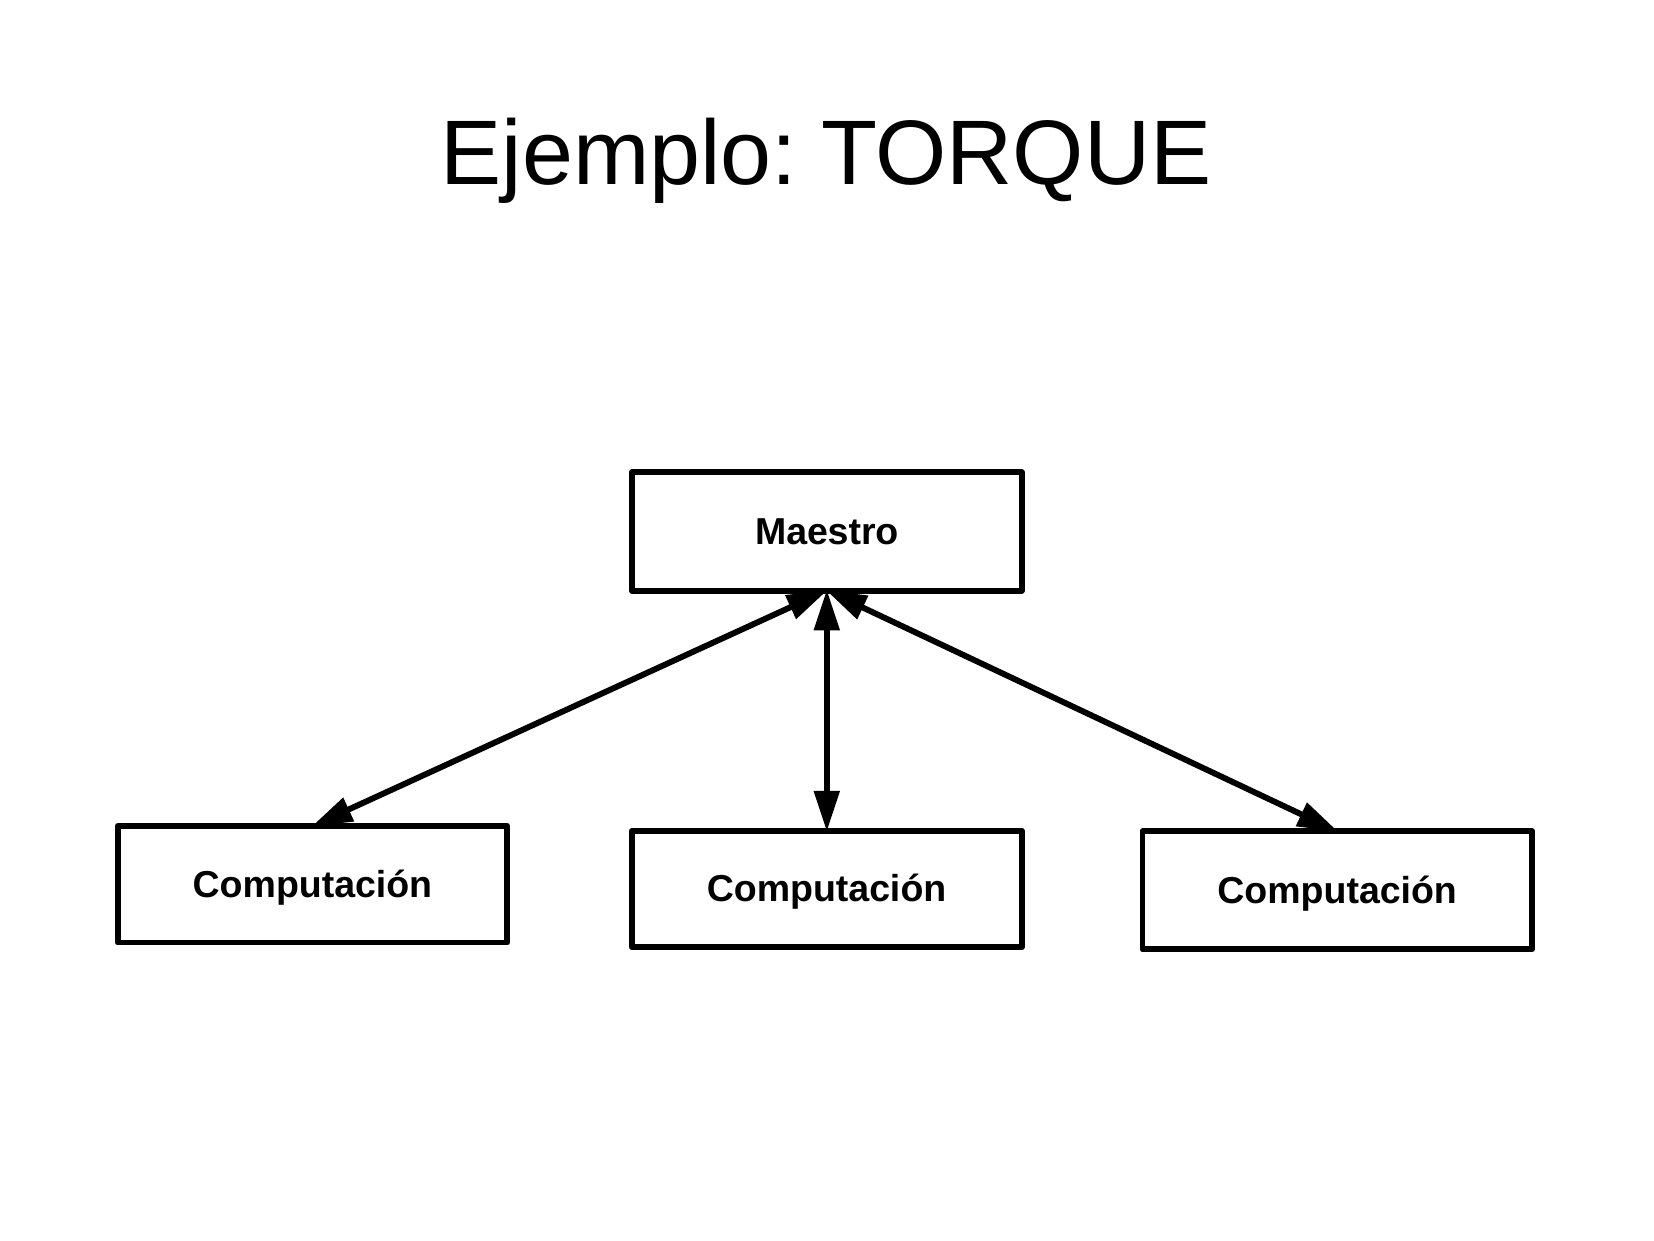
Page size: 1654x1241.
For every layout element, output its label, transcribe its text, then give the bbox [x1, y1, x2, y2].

text_box Computación [117, 826, 508, 943]
text_box Maestro [631, 472, 1022, 591]
text_box Computación [1142, 831, 1533, 950]
title Ejemplo: TORQUE [82, 49, 1571, 257]
text_box Computación [631, 830, 1022, 948]
